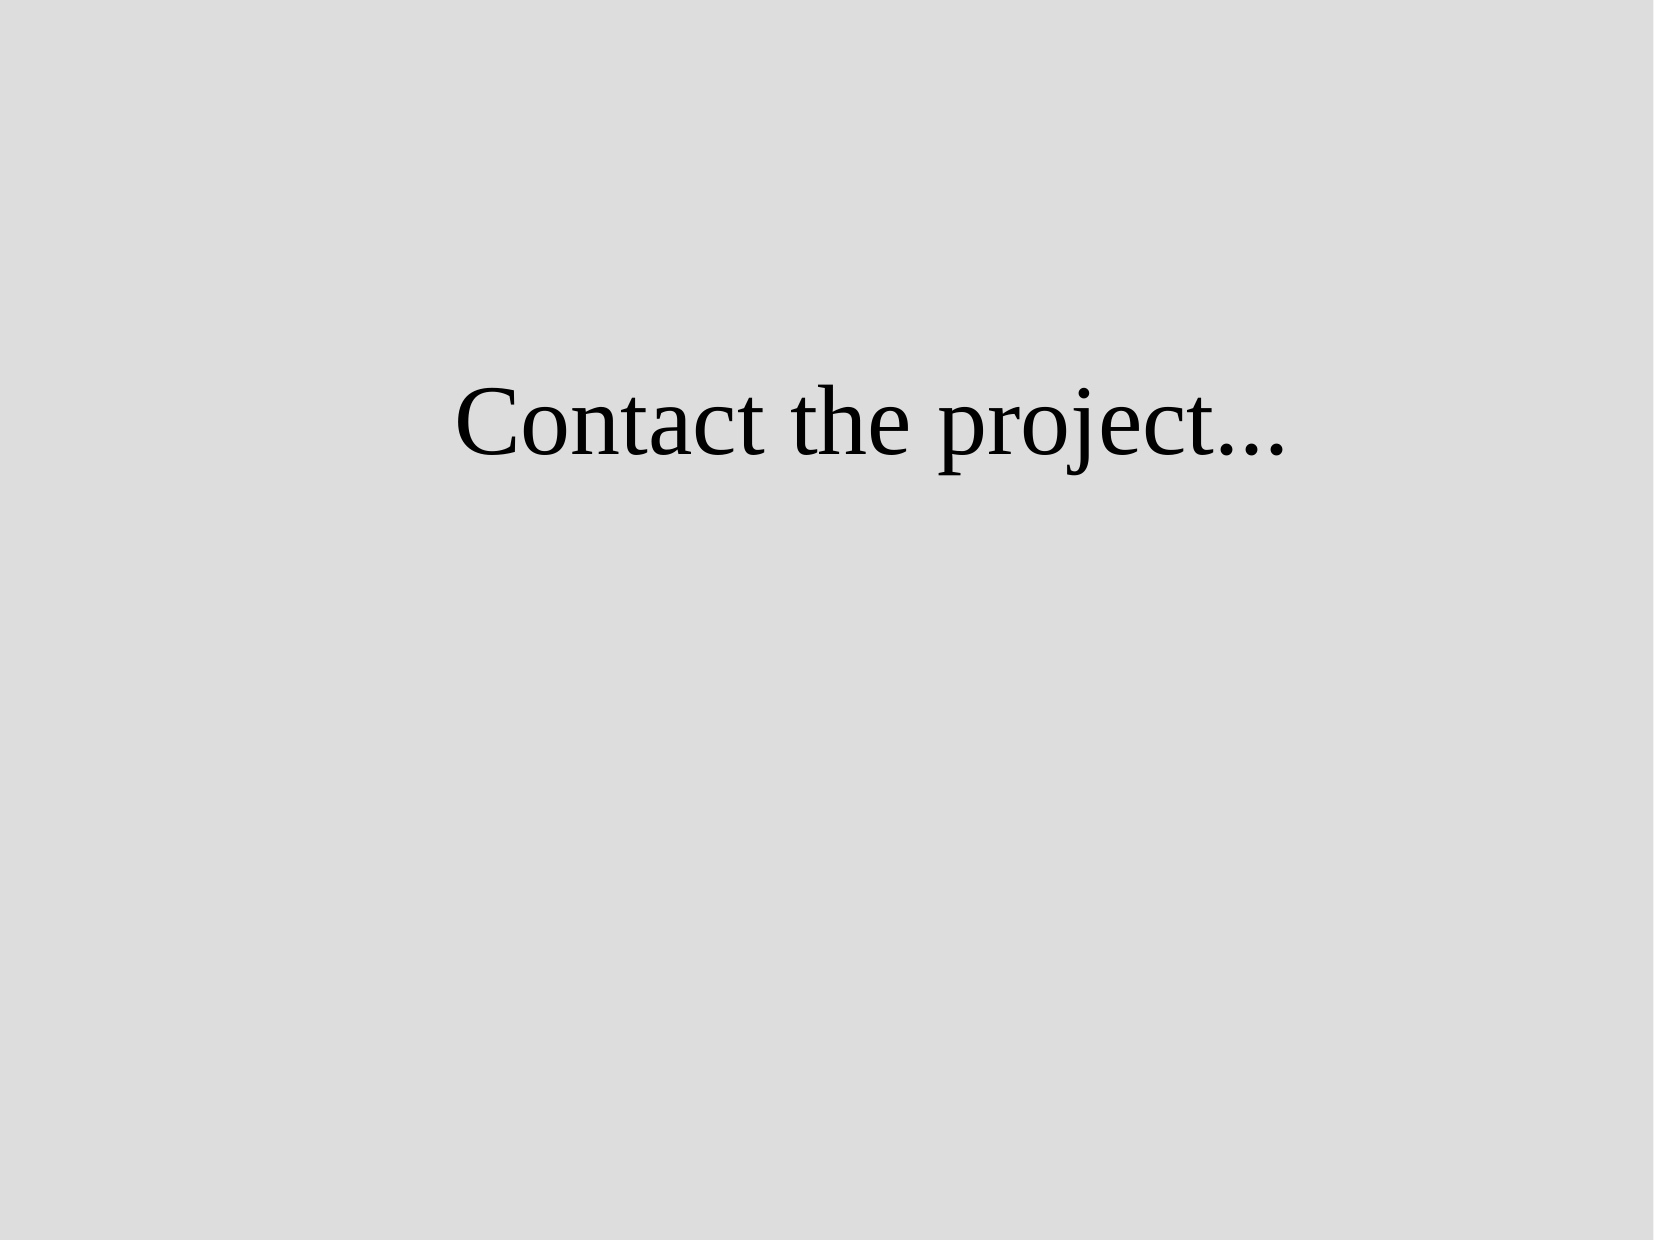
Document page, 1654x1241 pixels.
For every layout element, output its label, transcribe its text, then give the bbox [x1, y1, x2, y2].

subtitle [82, 49, 1571, 1010]
text_box Contact the project... [271, 357, 1473, 484]
